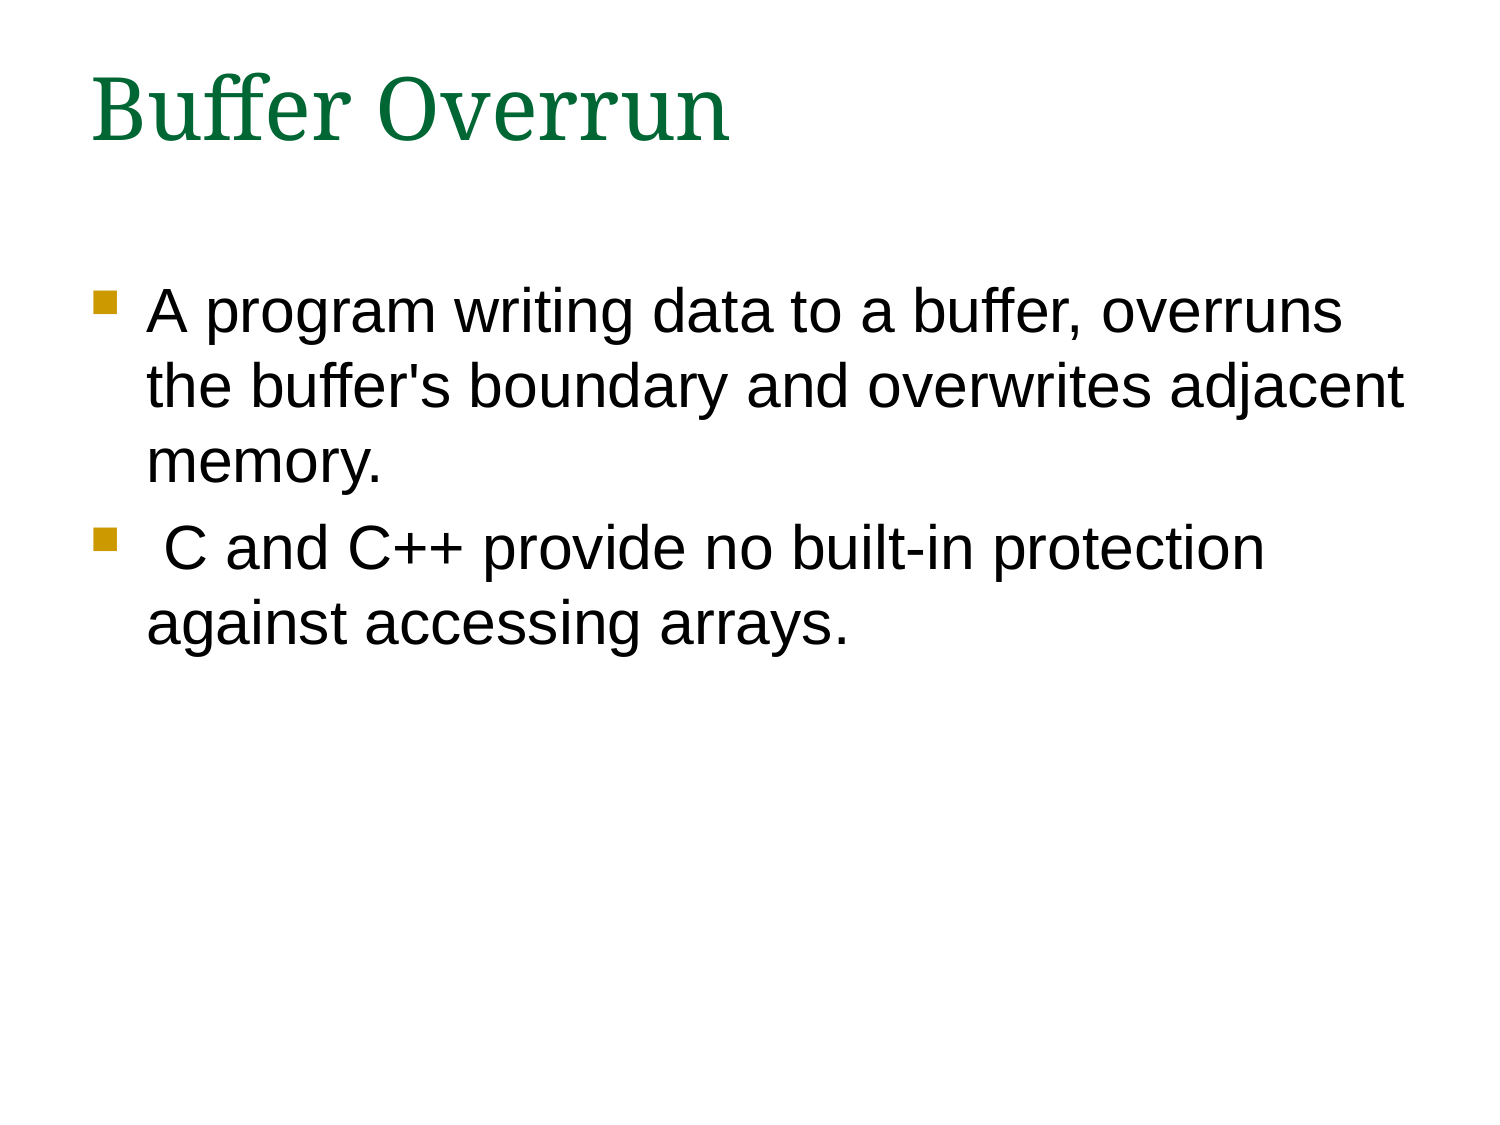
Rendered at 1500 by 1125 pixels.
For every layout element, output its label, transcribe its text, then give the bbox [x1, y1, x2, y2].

title Buffer Overrun [75, 45, 1425, 233]
list A program writing data to a buffer, overruns the buffer's boundary and overwrites adjacent memory. C and C++ provide no built-in protection against accessing arrays. [75, 262, 1425, 1006]
